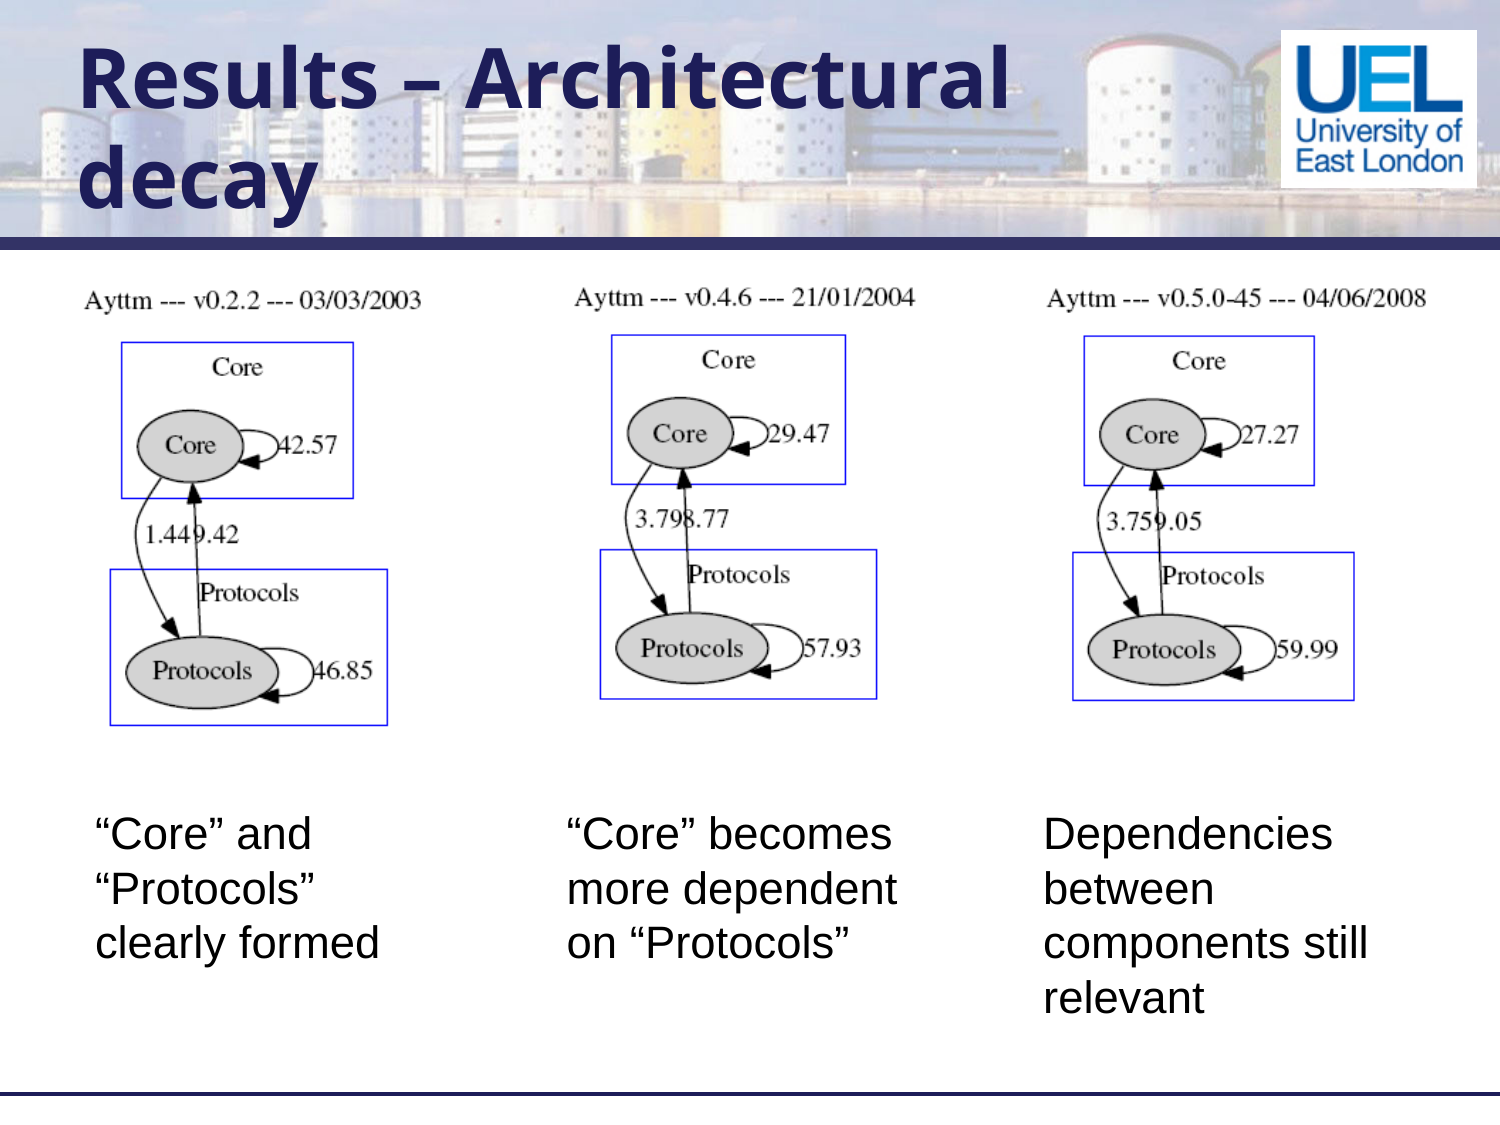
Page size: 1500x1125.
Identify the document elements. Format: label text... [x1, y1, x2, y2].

title Results – Architectural decay [76, 17, 1247, 234]
text_box Dependencies between components still relevant [1028, 797, 1431, 1013]
picture [80, 288, 428, 733]
picture [1044, 283, 1433, 707]
text_box “Core” becomes more dependent on “Protocols” [551, 797, 954, 1013]
picture [0, 0, 1500, 237]
picture [573, 282, 920, 708]
text_box “Core” and “Protocols” clearly formed [80, 797, 483, 1012]
